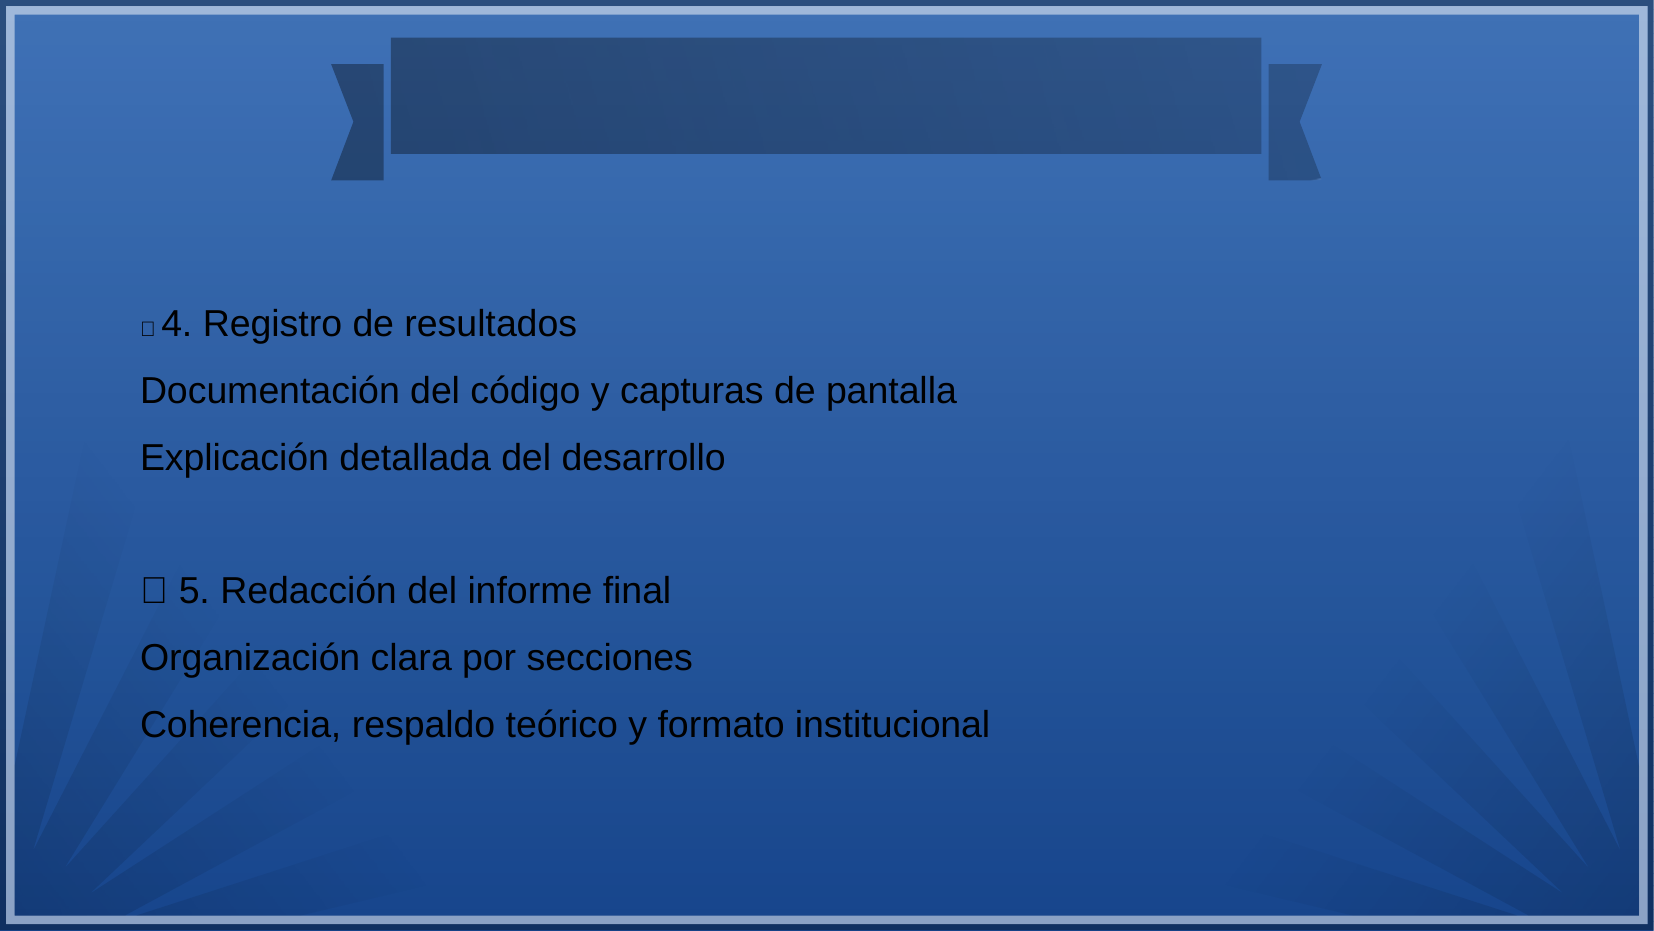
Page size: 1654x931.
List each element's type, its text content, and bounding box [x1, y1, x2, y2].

text_box [389, 35, 1264, 154]
text_box 🔹 4. Registro de resultados Documentación del código y capturas de pantalla Explicación detallada del desarrollo 🔹 5. Redacción del informe final Organización clara por secciones Coherencia, respaldo teórico y formato institucional [125, 295, 1063, 834]
